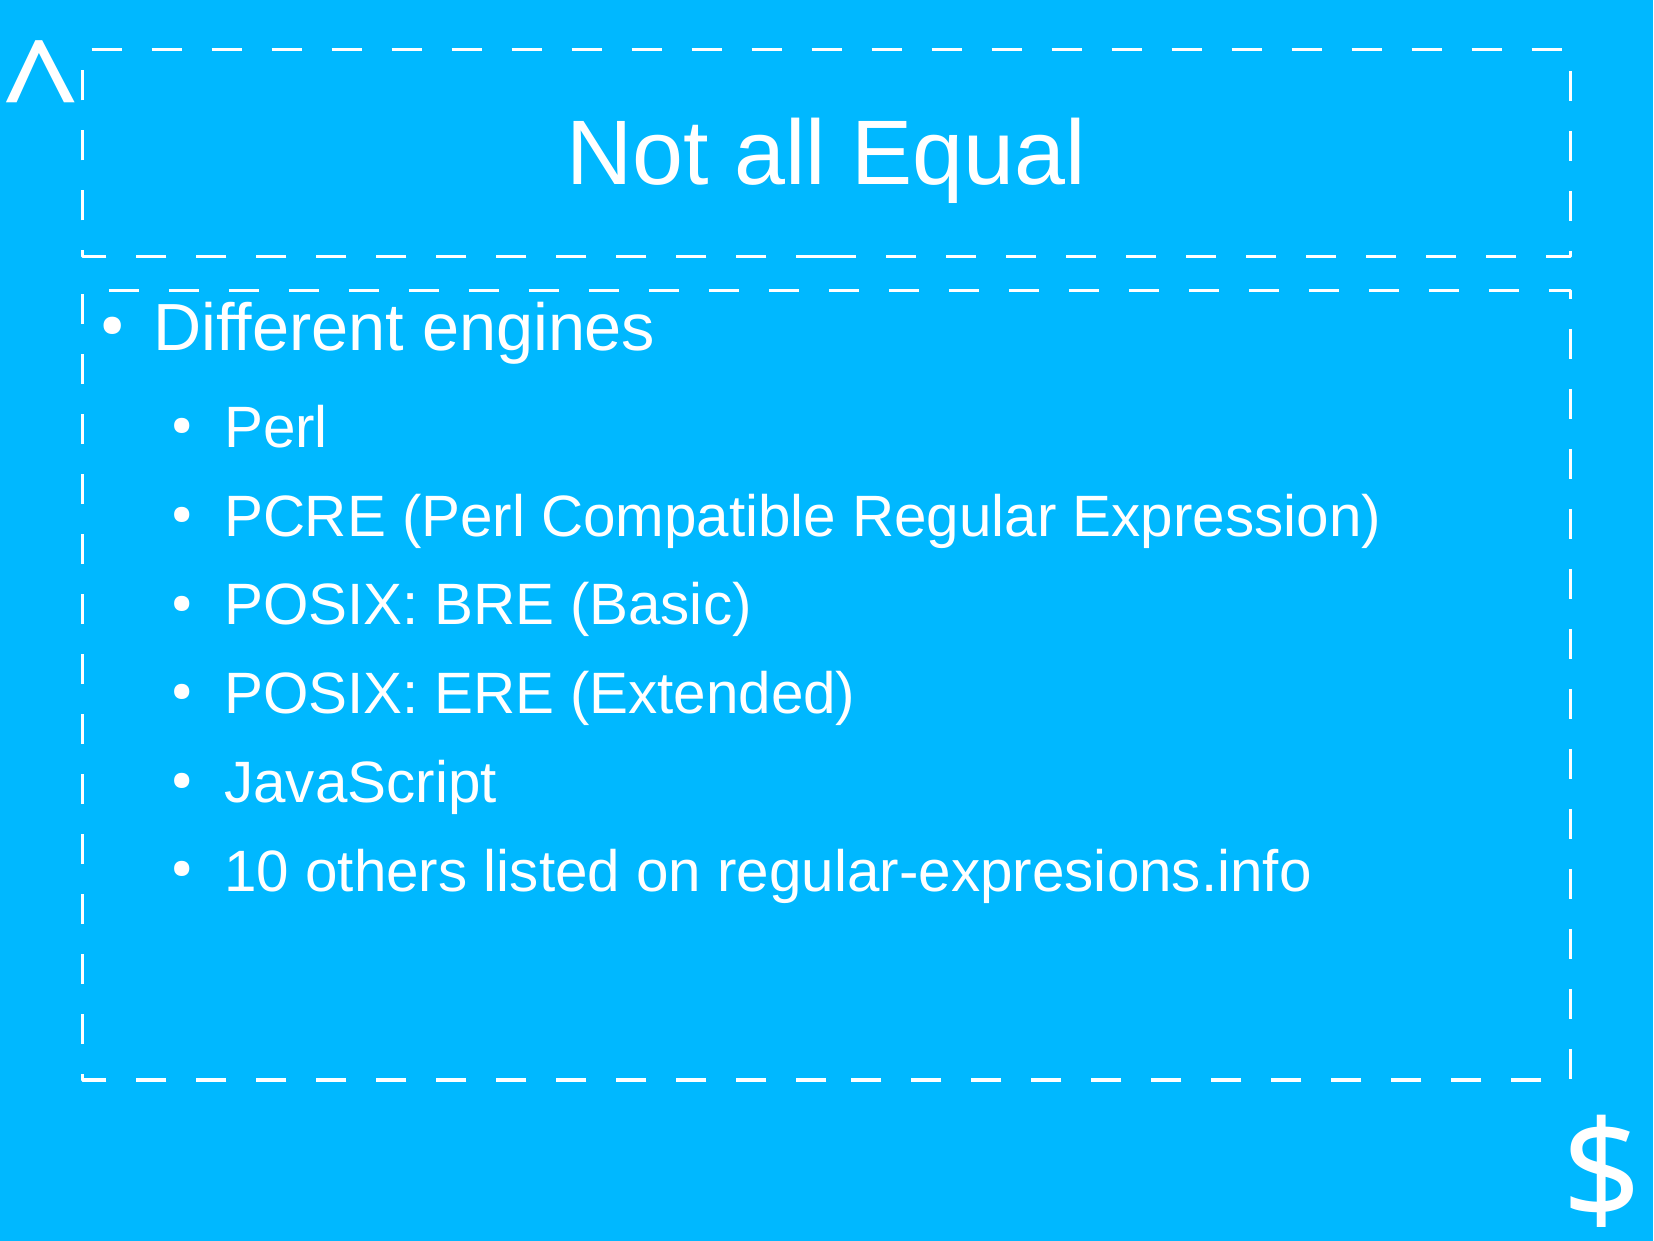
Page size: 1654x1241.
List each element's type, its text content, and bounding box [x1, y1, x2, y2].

list Different engines Perl PCRE (Perl Compatible Regular Expression) POSIX: BRE (Basic) POSIX: ERE (Extended) JavaScript 10 others listed on regular-expresions.info [82, 290, 1571, 1081]
title Not all Equal [82, 49, 1571, 257]
